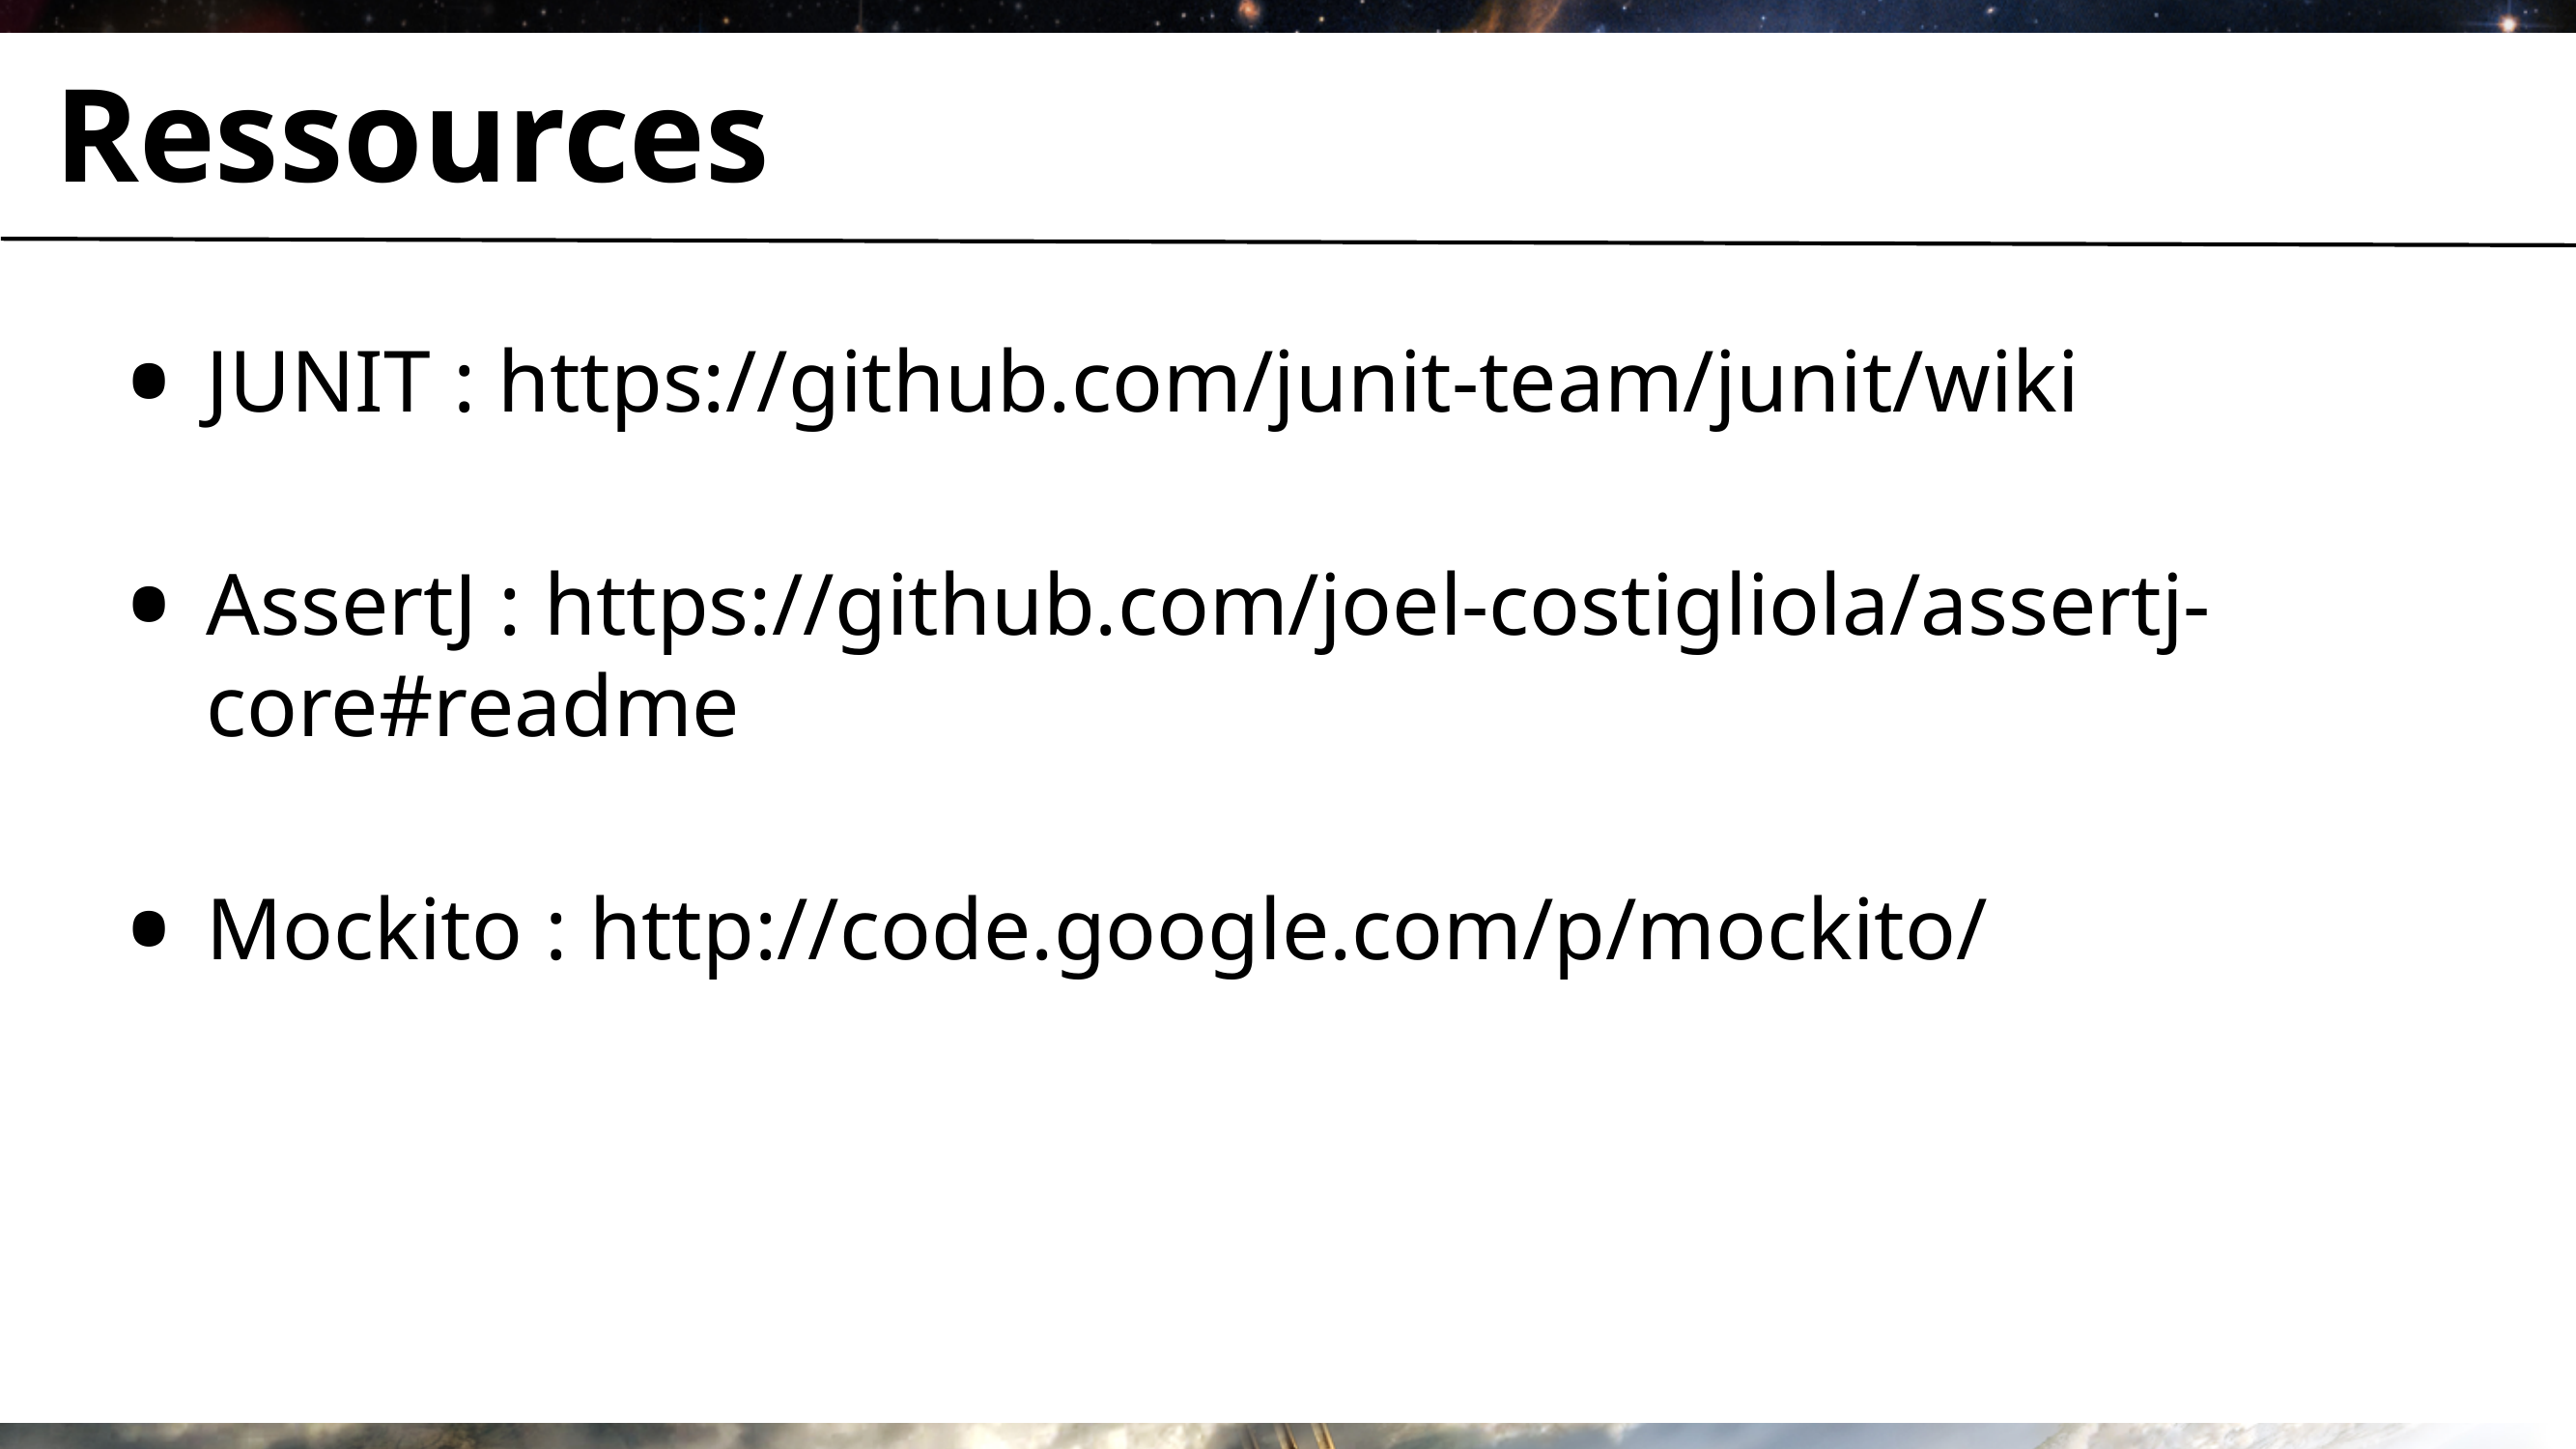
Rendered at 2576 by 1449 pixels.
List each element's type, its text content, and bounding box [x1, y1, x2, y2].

title Ressources [45, 12, 2528, 250]
picture [0, 1423, 2576, 1449]
picture [0, 0, 2576, 33]
list JUNIT : https://github.com/junit-team/junit/wiki AssertJ : https://github.com/joel-costigliola/assertj-core#readme Mockito : http://code.google.com/p/mockito/ [79, 319, 2510, 1272]
